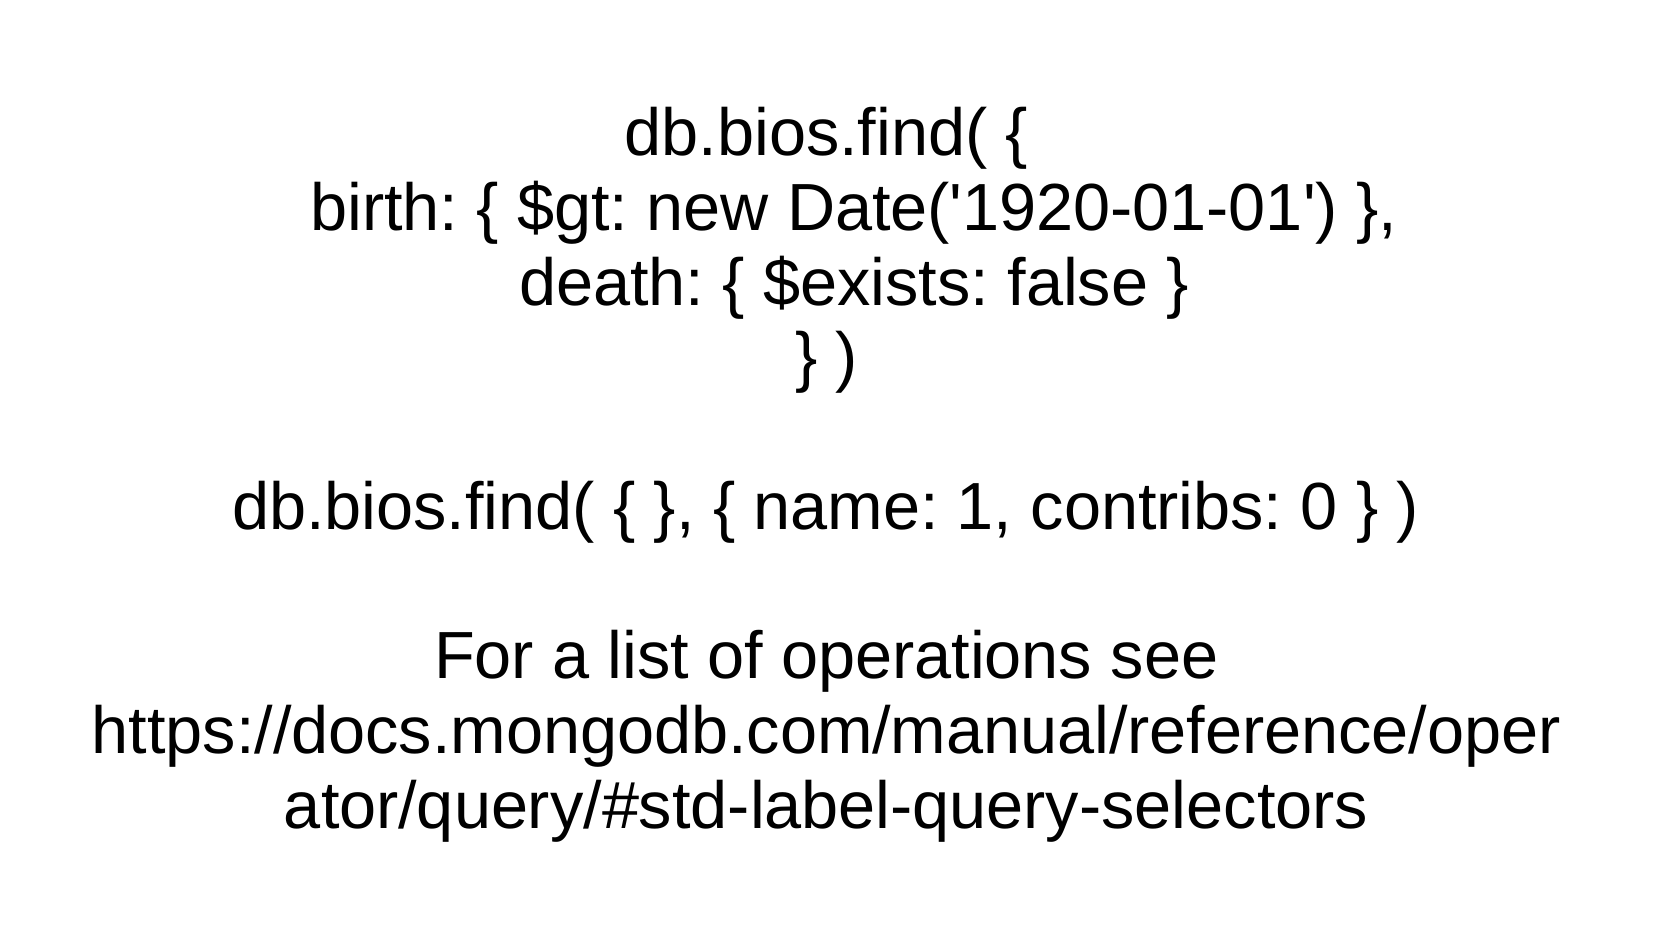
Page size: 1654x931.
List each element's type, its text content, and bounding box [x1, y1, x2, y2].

subtitle db.bios.find( { birth: { $gt: new Date('1920-01-01') }, death: { $exists: false } } ) db.bios.find( { }, { name: 1, contribs: 0 } ) For a list of operations see https://docs.mongodb.com/manual/reference/operator/query/#std-label-query-selectors [82, 75, 1571, 863]
